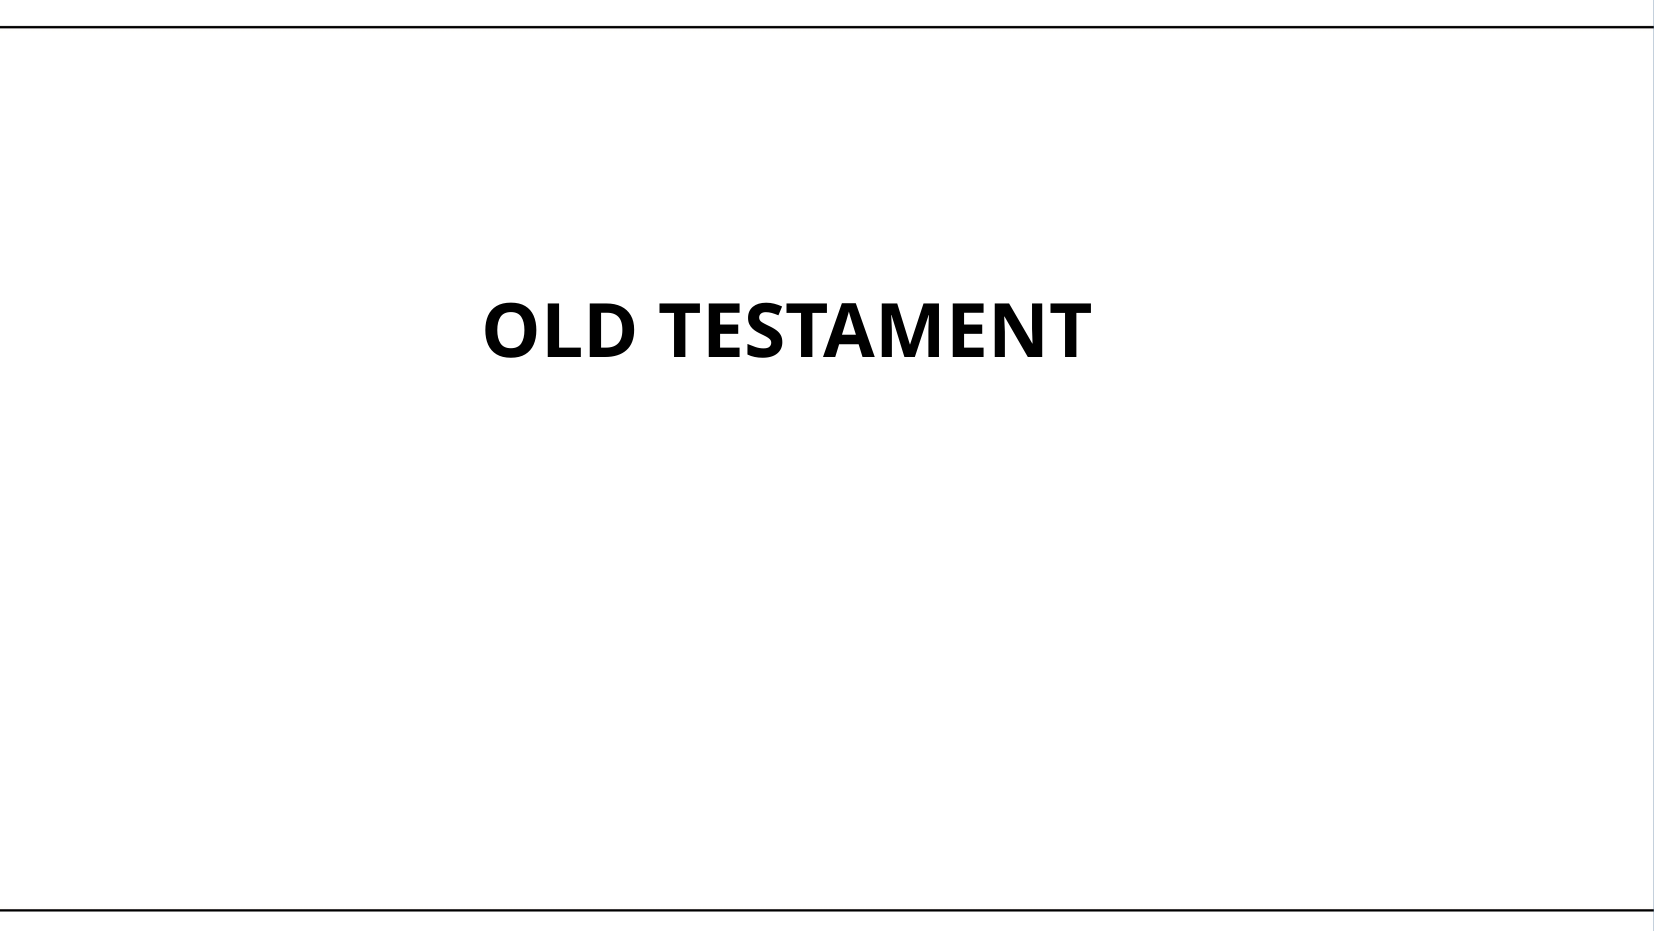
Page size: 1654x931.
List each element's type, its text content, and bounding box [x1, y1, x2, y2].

picture [0, 0, 1654, 931]
text_box OLD TESTAMENT [300, 270, 1276, 385]
